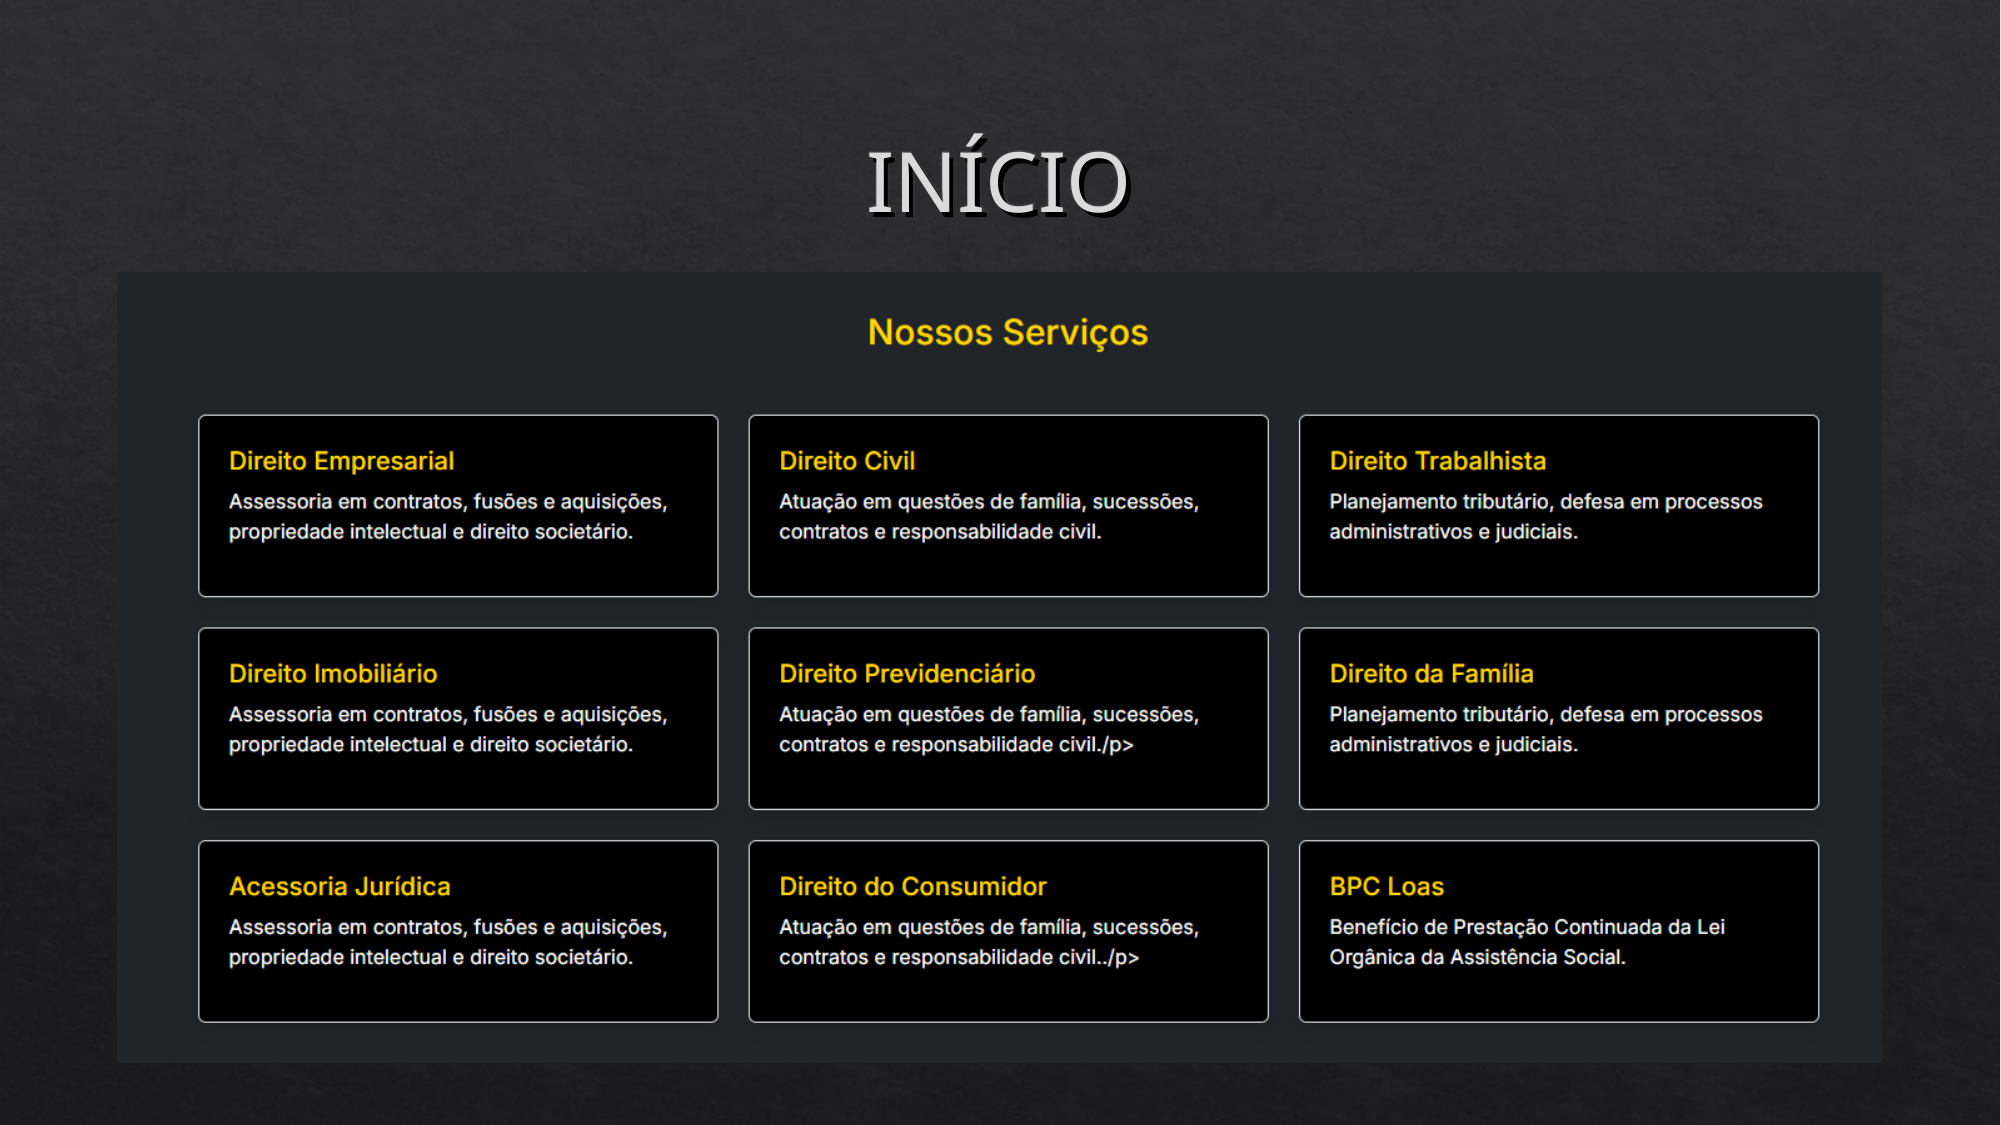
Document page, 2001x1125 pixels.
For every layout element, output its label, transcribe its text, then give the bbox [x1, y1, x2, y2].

picture [117, 272, 1882, 1063]
title INÍCIO [149, 99, 1849, 260]
